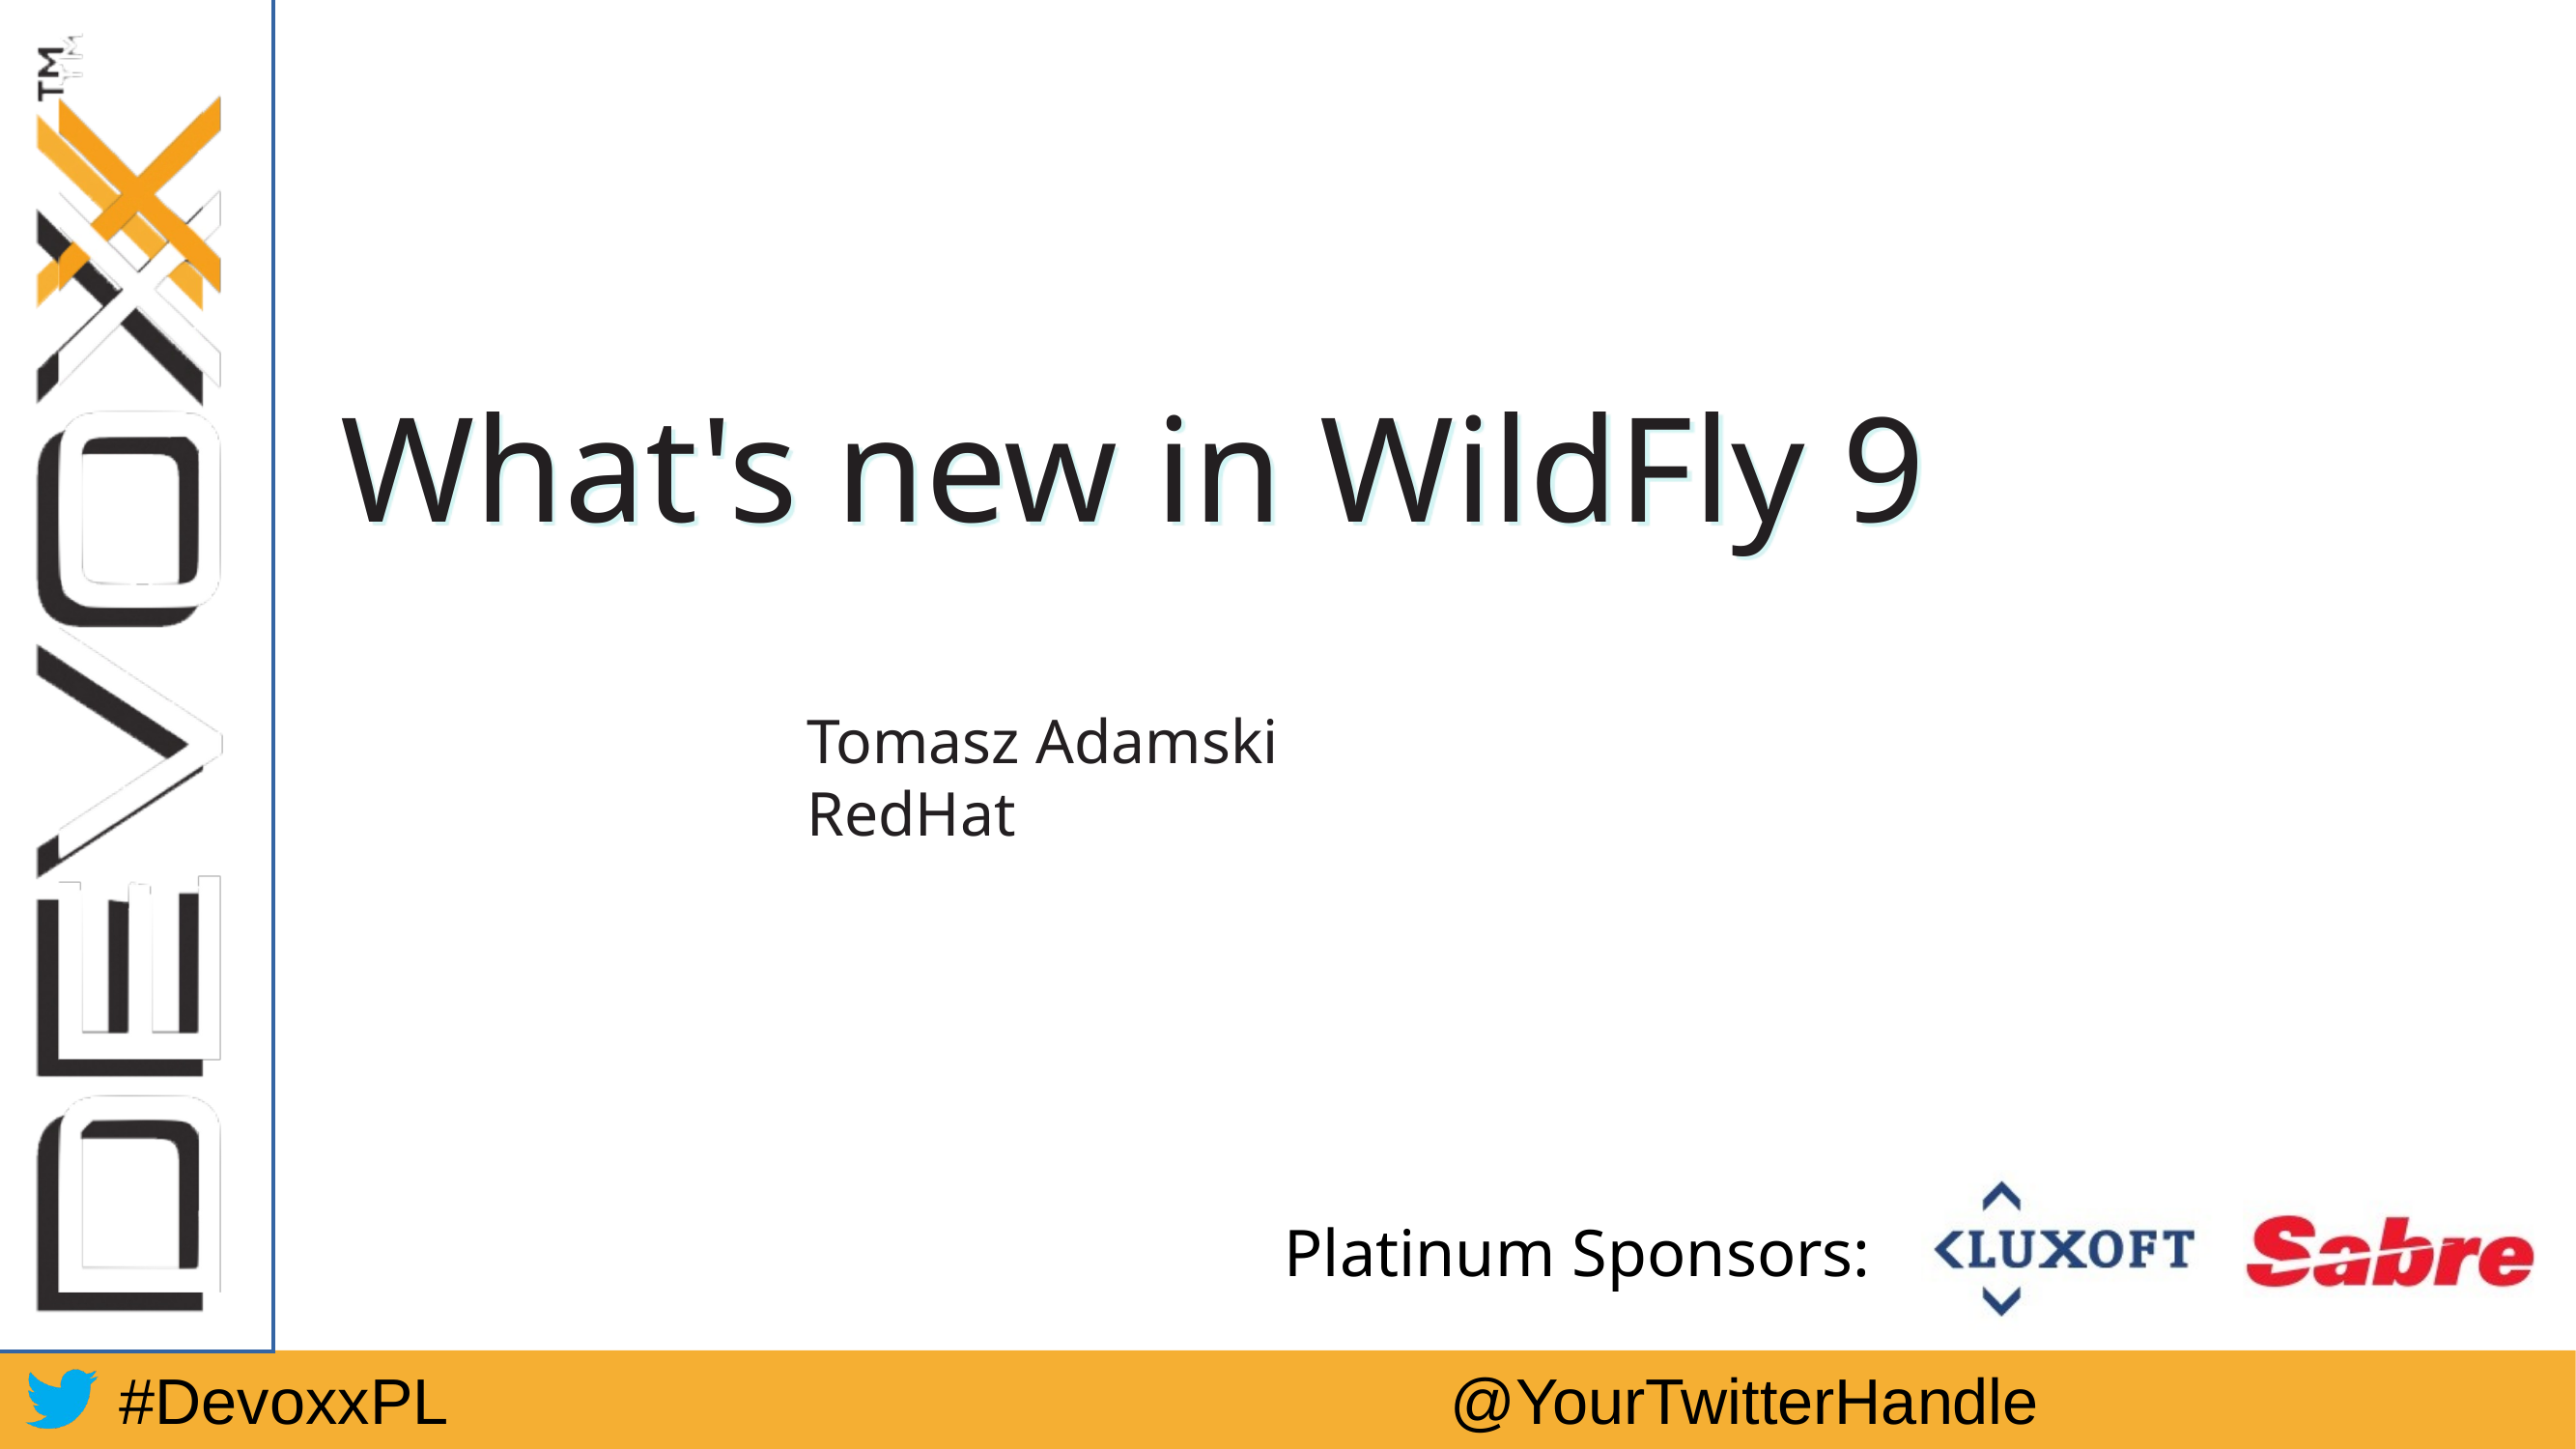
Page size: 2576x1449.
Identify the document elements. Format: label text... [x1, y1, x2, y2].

picture [0, 1353, 123, 1449]
picture [0, 39, 220, 1350]
picture [1921, 1170, 2216, 1332]
title What's new in WildFly 9 [340, 62, 2538, 552]
list Tomasz Adamski RedHat [807, 702, 2069, 1010]
picture [60, 34, 223, 1292]
picture [2243, 1197, 2538, 1305]
